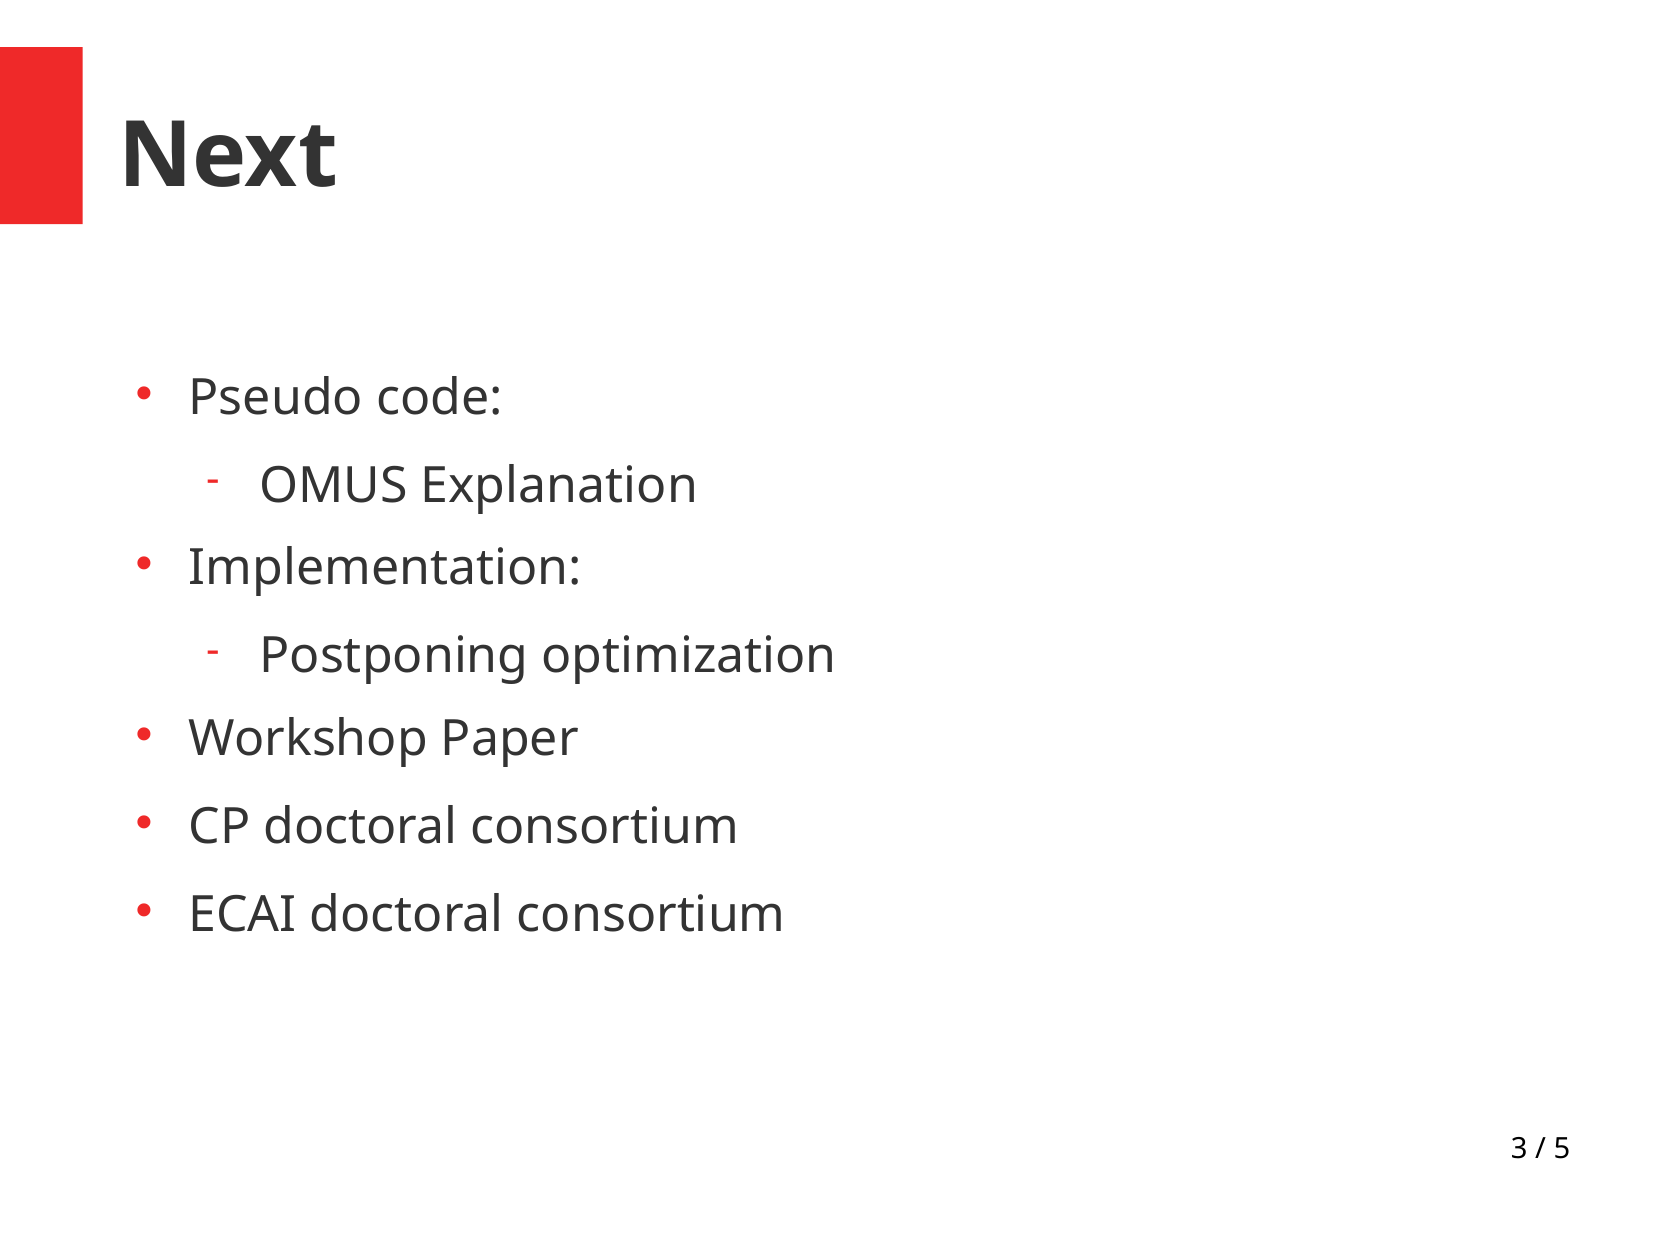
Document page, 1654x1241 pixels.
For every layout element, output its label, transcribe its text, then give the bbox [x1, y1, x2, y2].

list Pseudo code: OMUS Explanation Implementation: Postponing optimization Workshop Paper CP doctoral consortium ECAI doctoral consortium [118, 366, 1572, 1074]
title Next [118, 49, 1571, 257]
